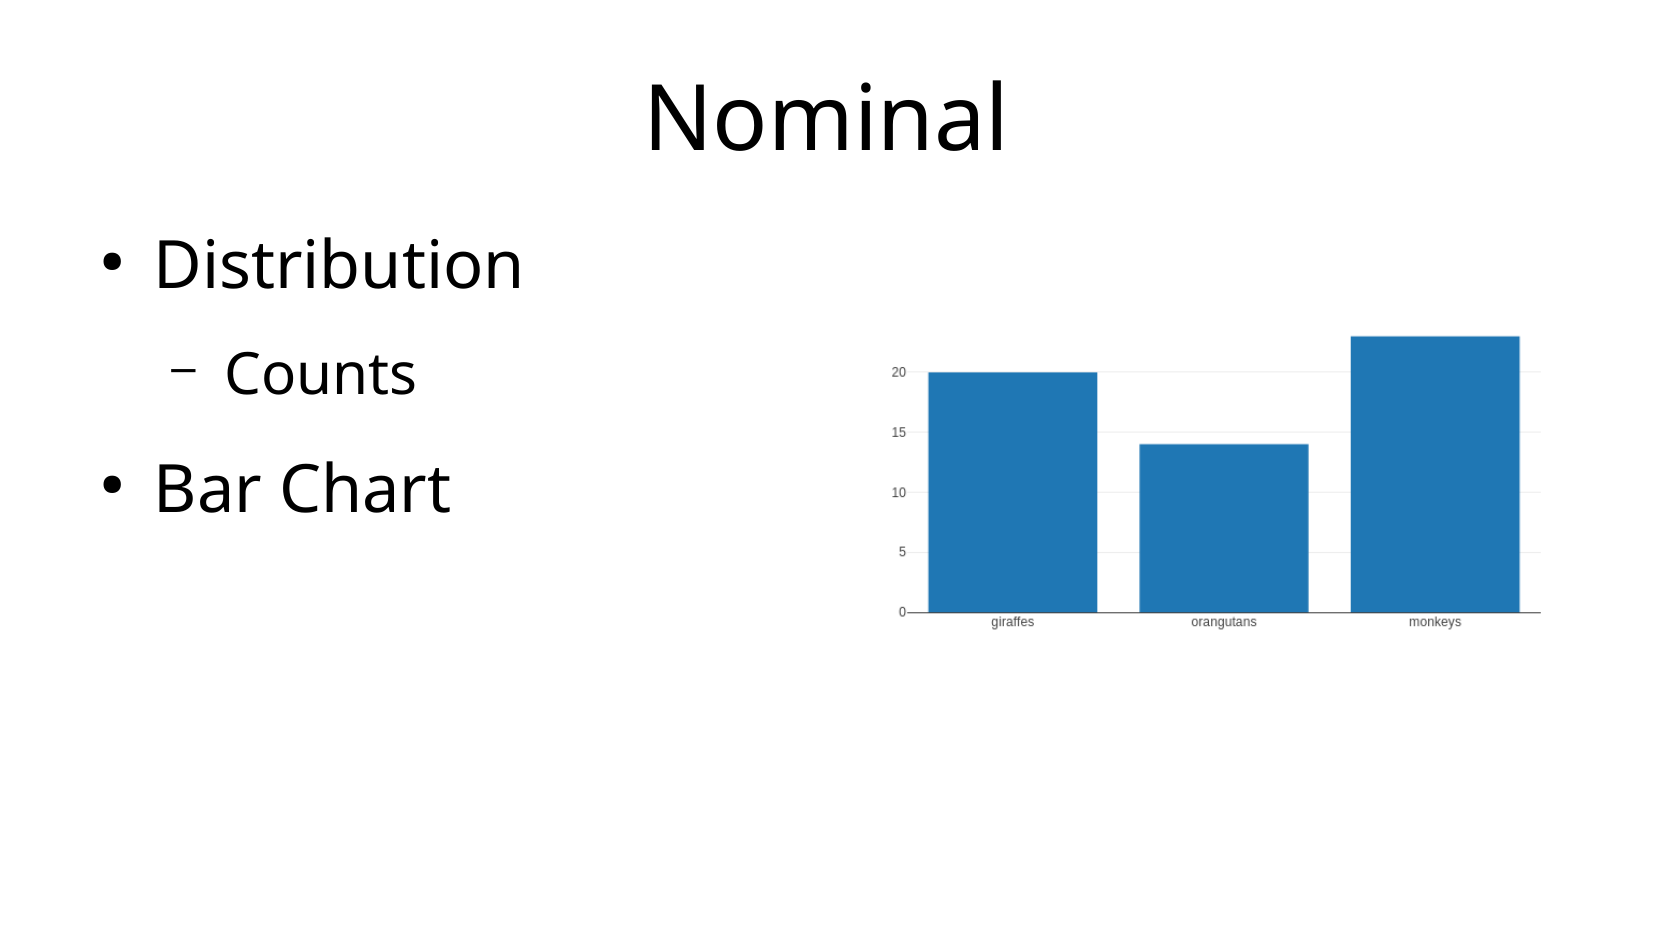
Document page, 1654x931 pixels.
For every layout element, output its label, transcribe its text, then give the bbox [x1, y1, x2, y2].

picture [845, 295, 1572, 680]
list Distribution Counts Bar Chart [82, 217, 809, 758]
title Nominal [82, 37, 1571, 193]
